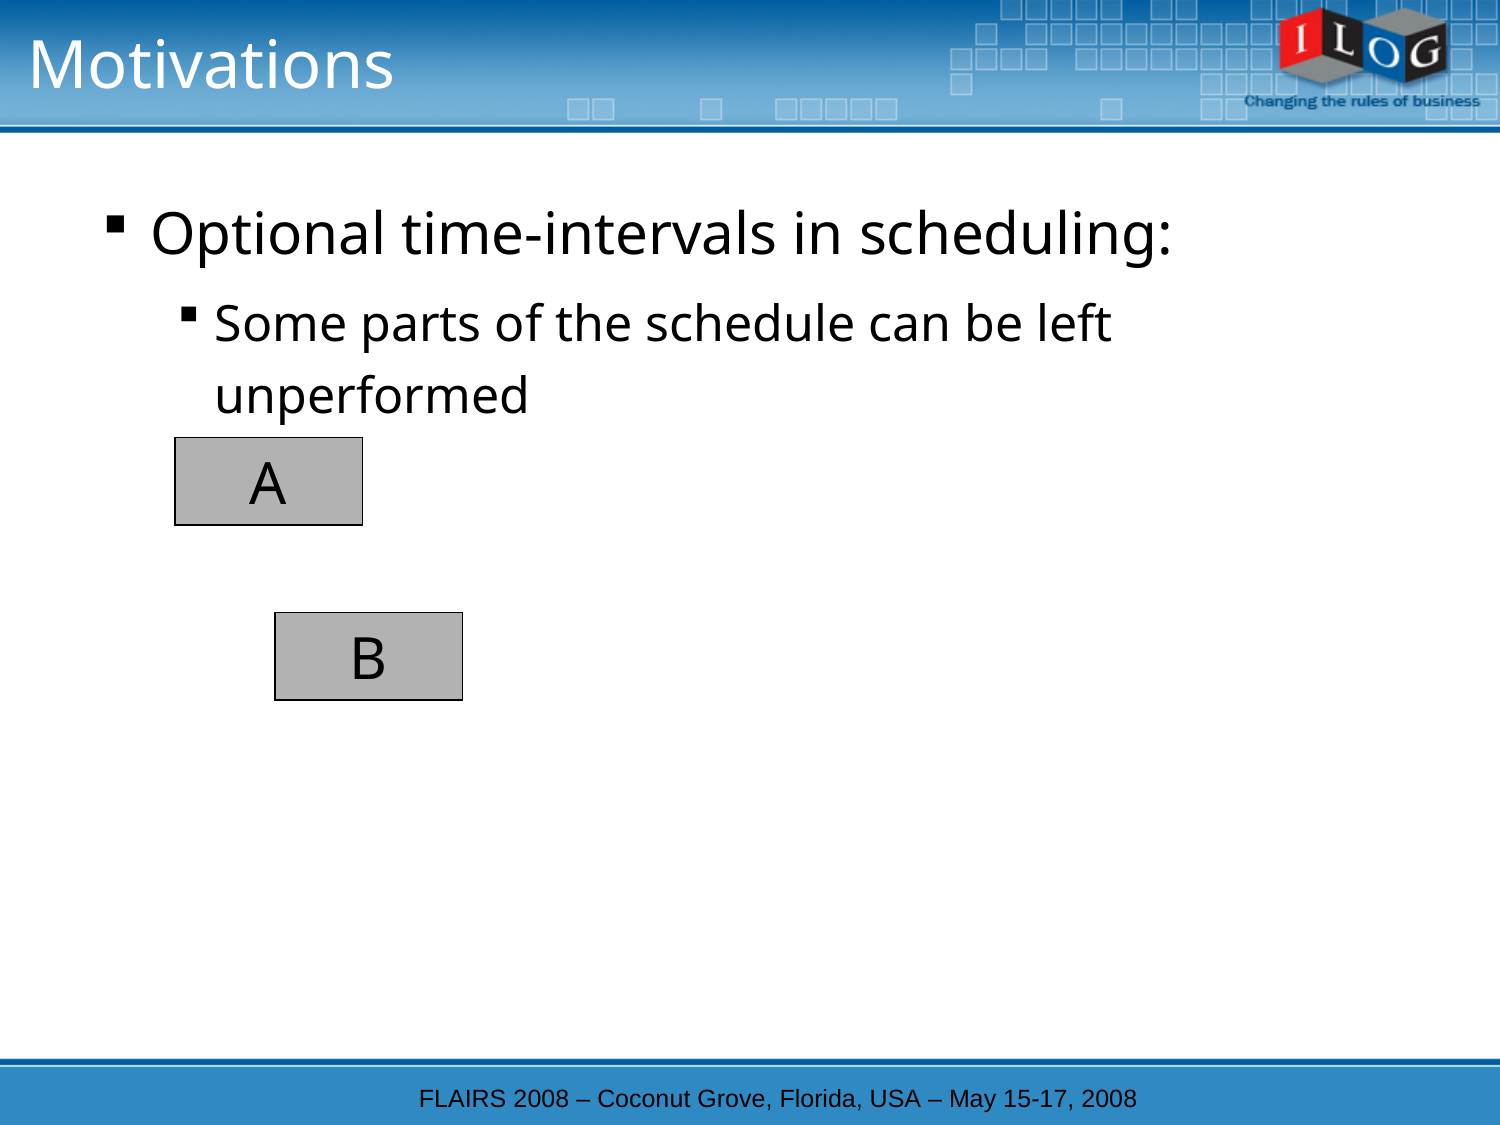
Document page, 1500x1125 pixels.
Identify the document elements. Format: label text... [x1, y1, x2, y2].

list Optional time-intervals in scheduling: Some parts of the schedule can be left unperformed [87, 174, 1413, 1000]
text_box A [174, 437, 363, 526]
picture [0, 0, 1500, 1125]
text_box B [274, 612, 463, 700]
title Motivations [12, 0, 1300, 144]
